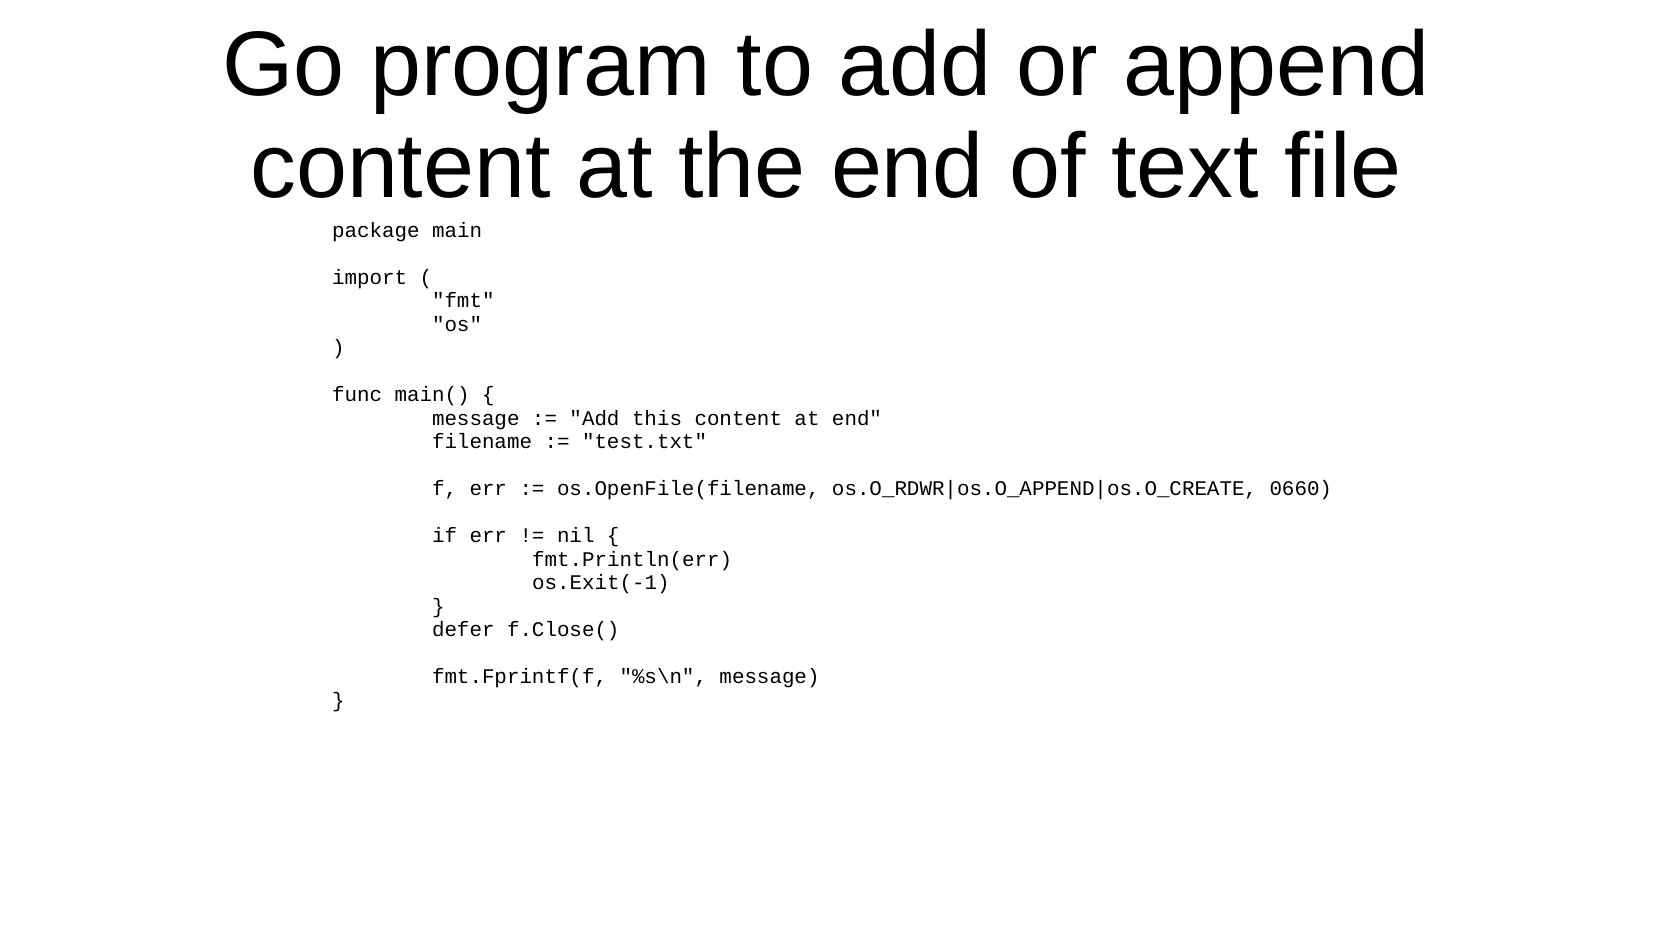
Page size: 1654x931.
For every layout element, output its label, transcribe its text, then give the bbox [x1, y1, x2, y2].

text_box package main import ( "fmt" "os" ) func main() { message := "Add this content at end" filename := "test.txt" f, err := os.OpenFile(filename, os.O_RDWR|os.O_APPEND|os.O_CREATE, 0660) if err != nil { fmt.Println(err) os.Exit(-1) } defer f.Close() fmt.Fprintf(f, "%s\n", message) } [317, 212, 1347, 722]
title Go program to add or append content at the end of text file [82, 12, 1571, 218]
